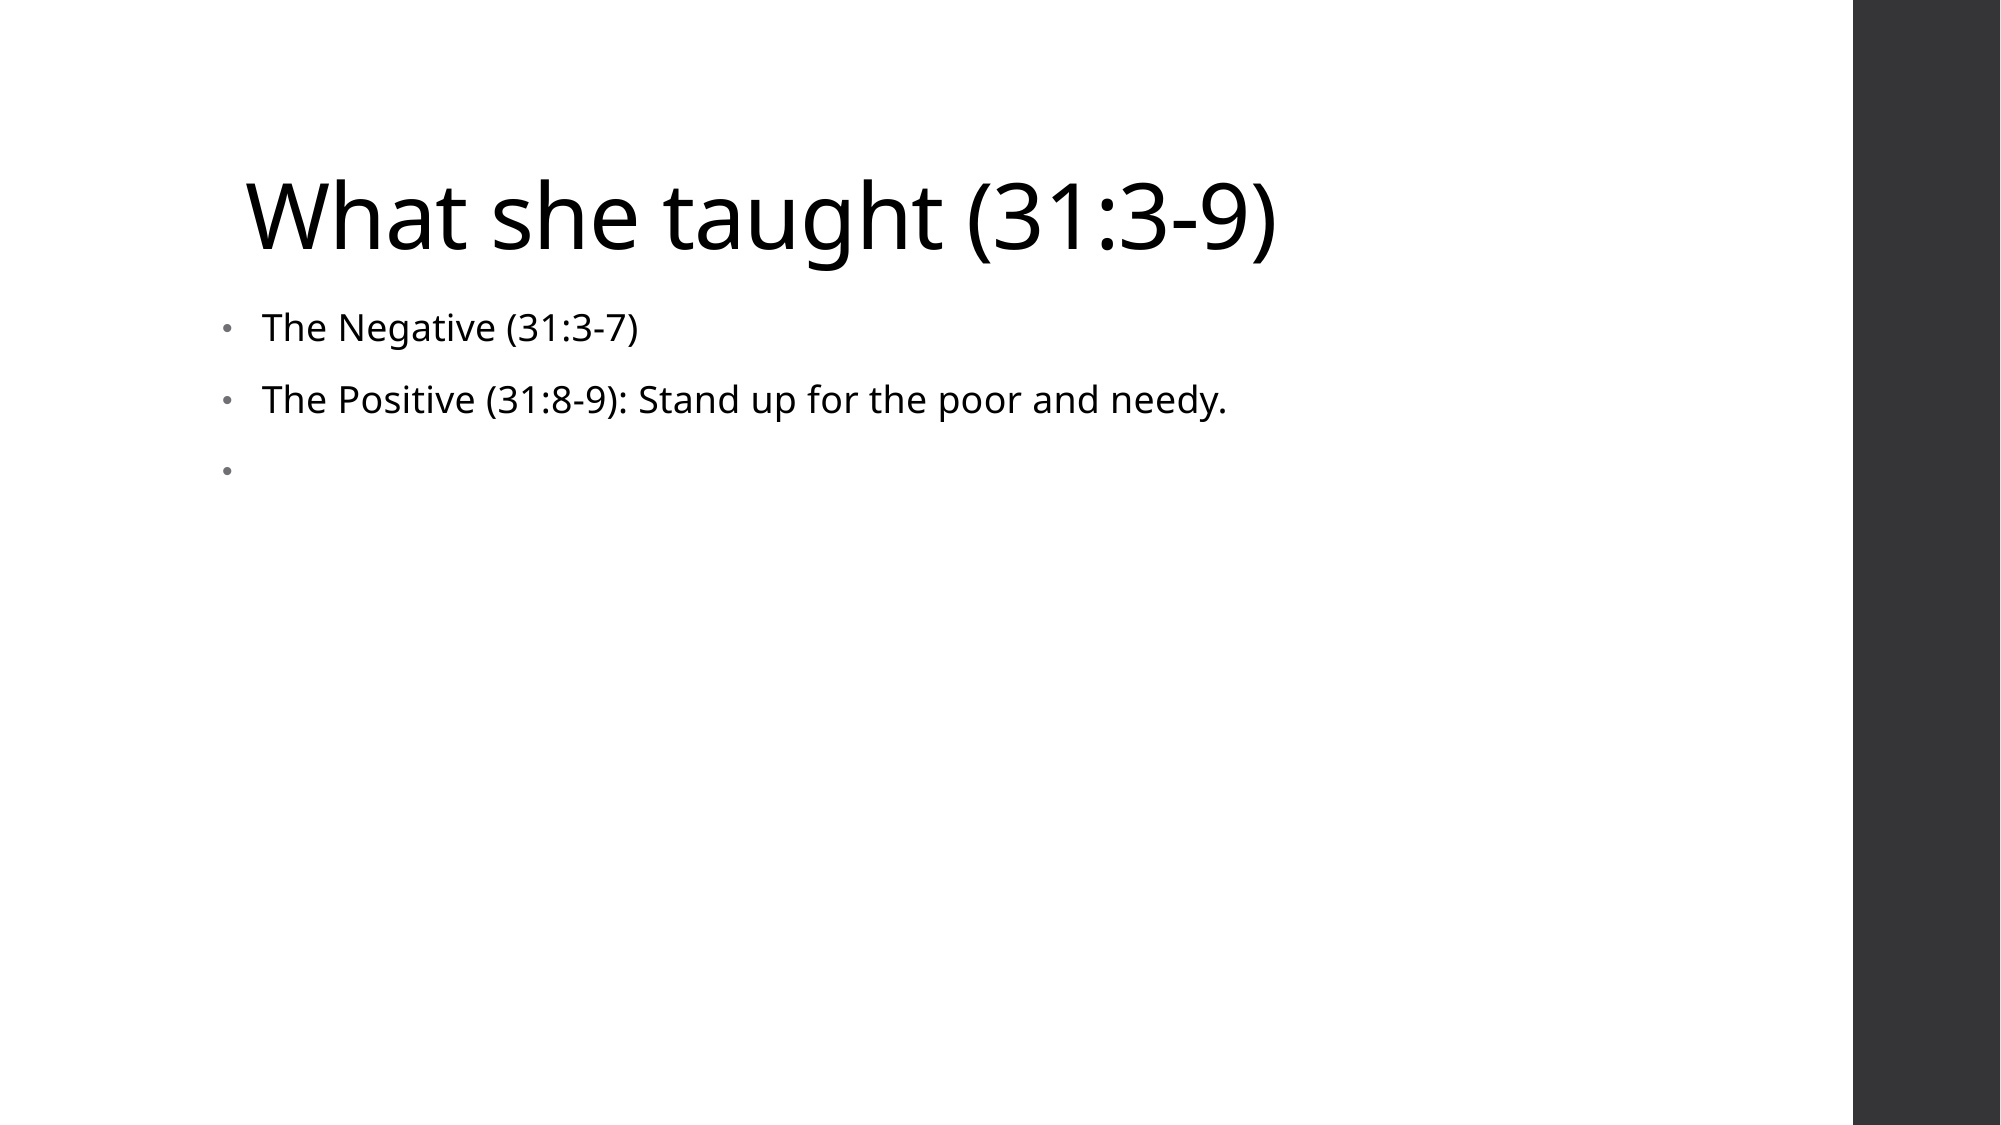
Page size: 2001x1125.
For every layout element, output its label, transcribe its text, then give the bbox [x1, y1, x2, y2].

list The Negative (31:3-7) The Positive (31:8-9): Stand up for the poor and needy. [206, 299, 1617, 1014]
title What she taught (31:3-9) [206, 60, 1797, 278]
